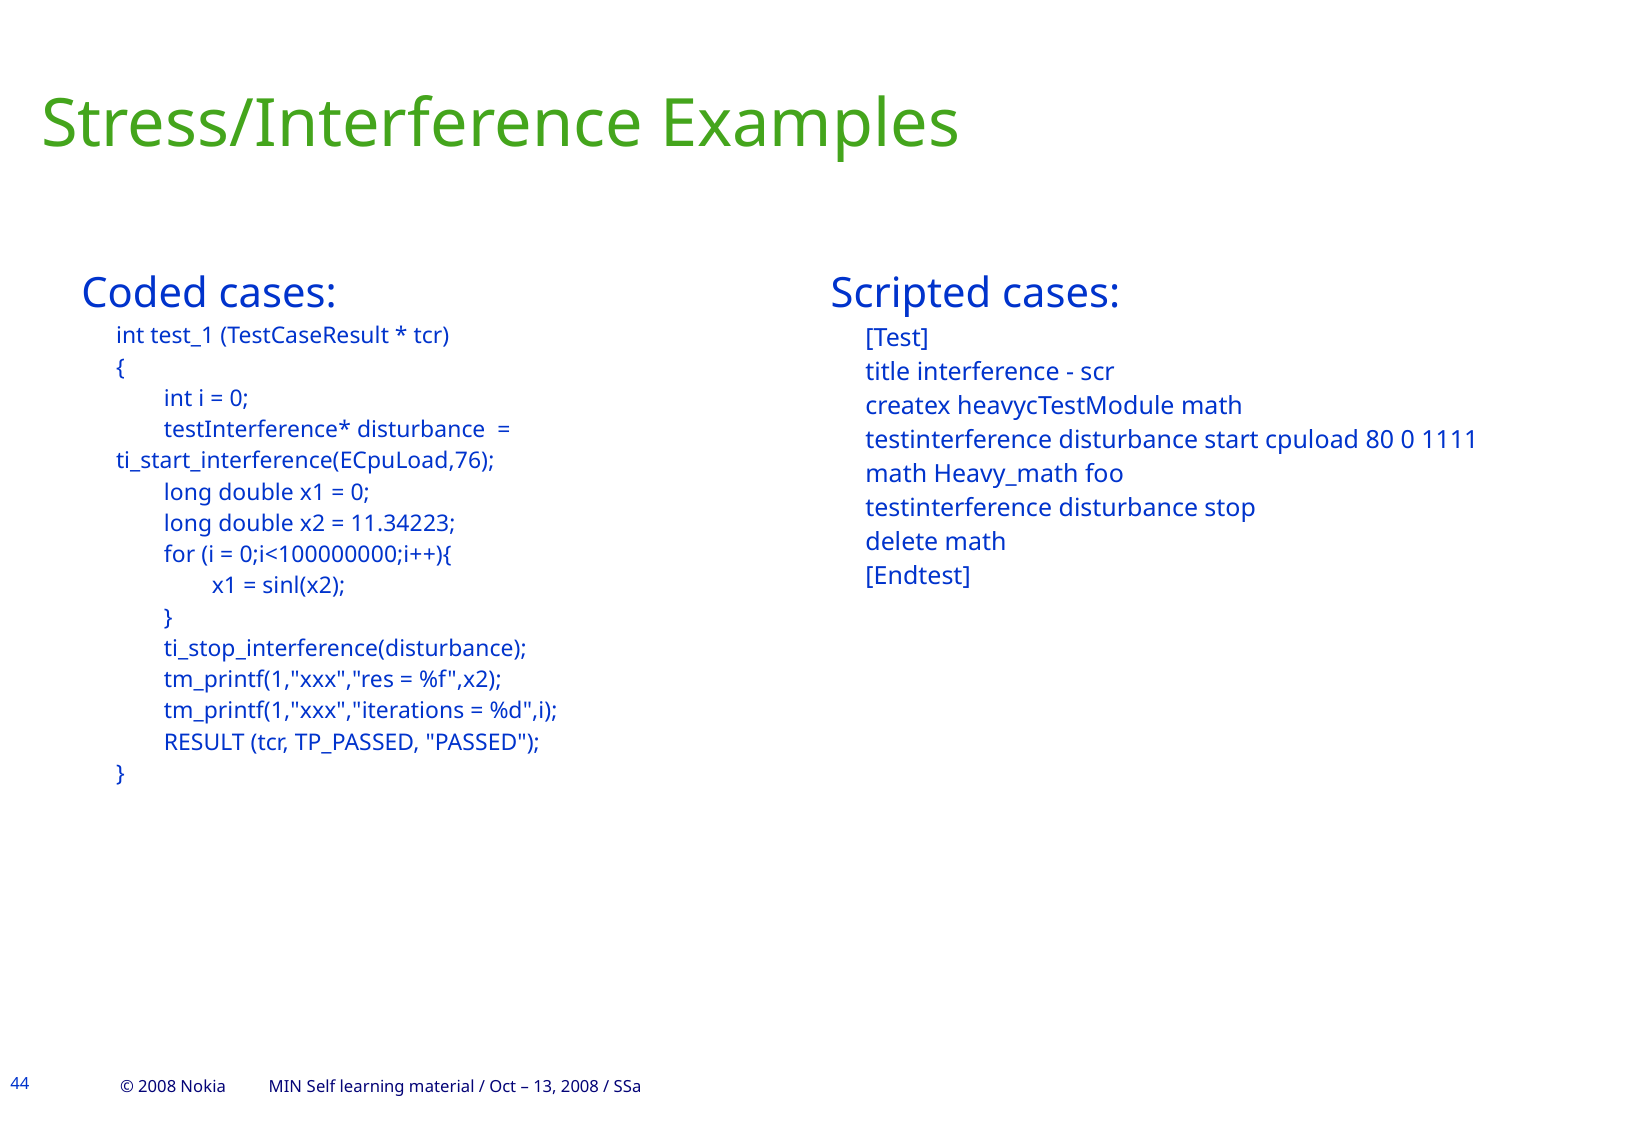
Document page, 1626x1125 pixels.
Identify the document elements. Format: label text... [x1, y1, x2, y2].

list Coded cases: int test_1 (TestCaseResult * tcr) { int i = 0; testInterference* disturbance = ti_start_interference(ECpuLoad,76); long double x1 = 0; long double x2 = 11.34223; for (i = 0;i<100000000;i++){ x1 = sinl(x2); } ti_stop_interference(disturbance); tm_printf(1,"xxx","res = %f",x2); tm_printf(1,"xxx","iterations = %d",i); RESULT (tcr, TP_PASSED, "PASSED"); } [81, 262, 795, 991]
list Scripted cases: [Test] title interference - scr createx heavycTestModule math testinterference disturbance start cpuload 80 0 1111 math Heavy_math foo testinterference disturbance stop delete math [Endtest] [830, 262, 1545, 991]
title Stress/Interference Examples [41, 70, 1504, 174]
